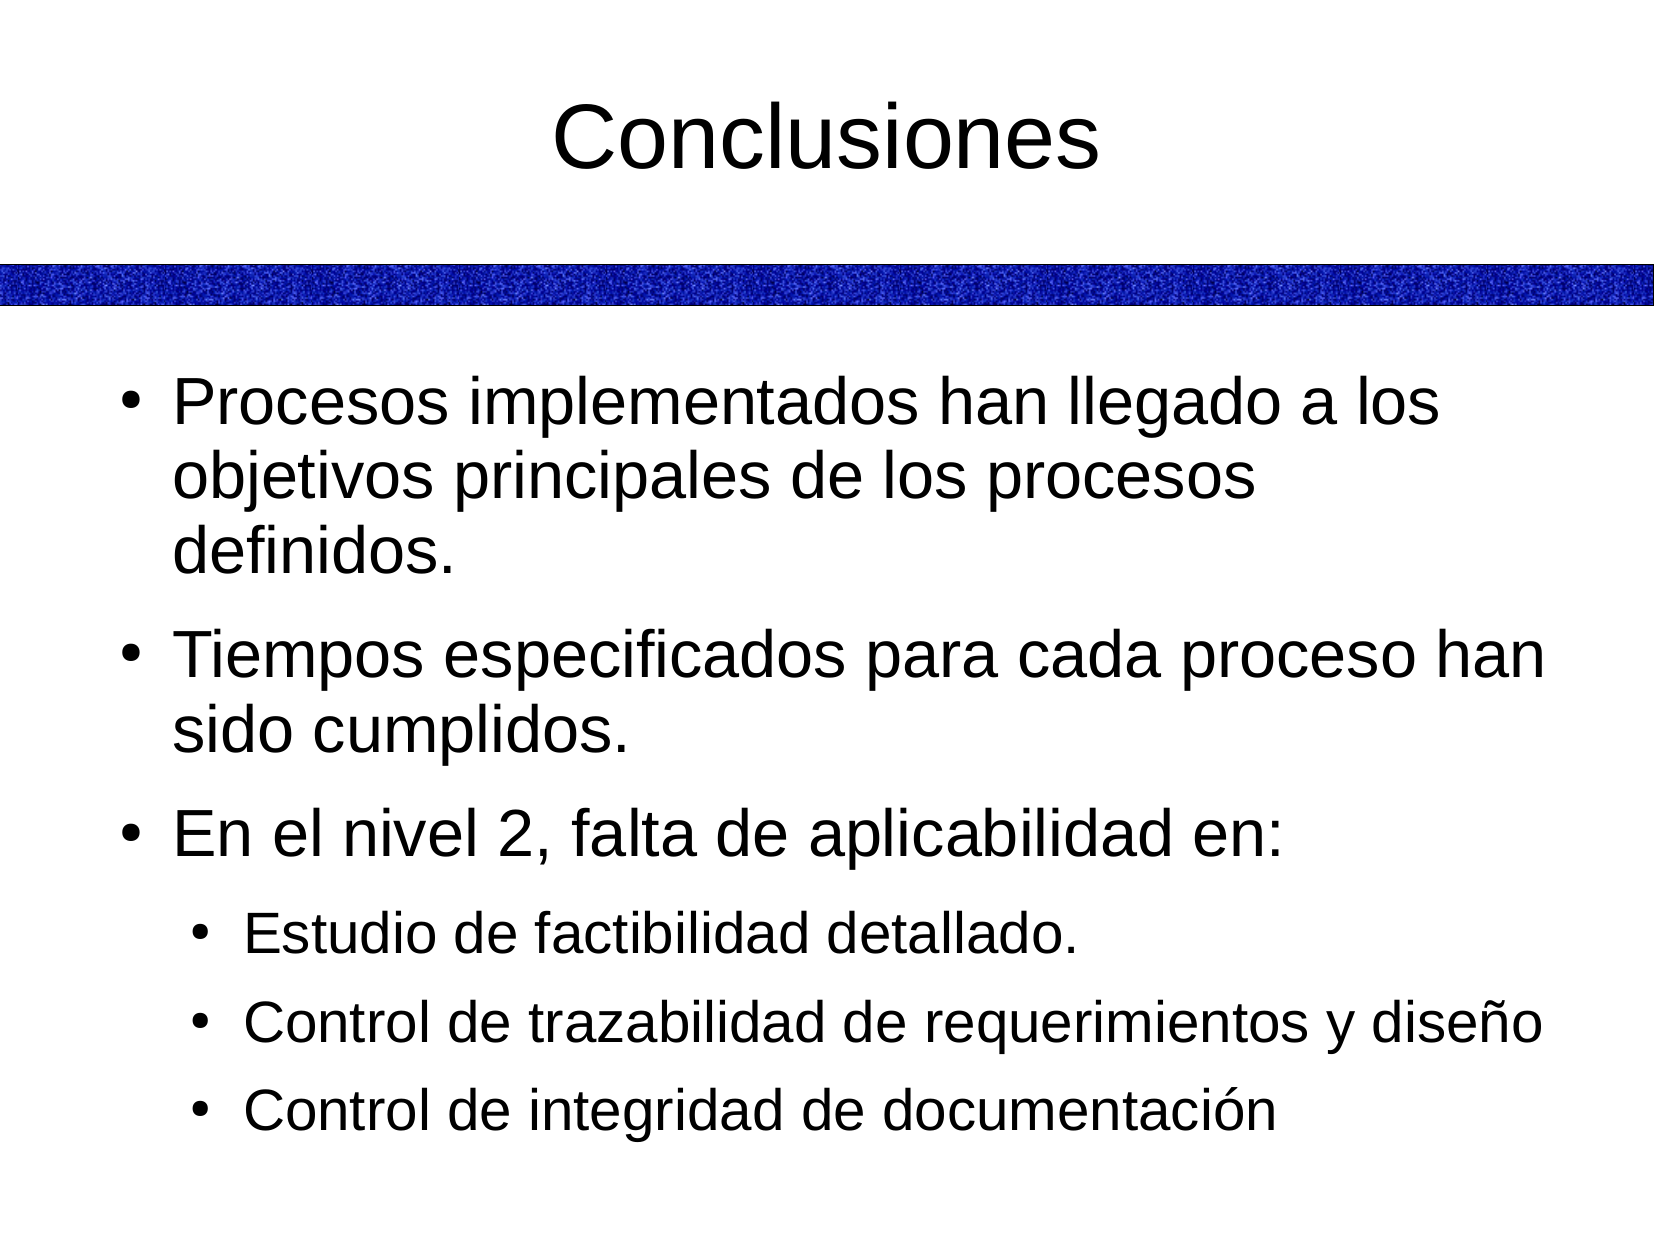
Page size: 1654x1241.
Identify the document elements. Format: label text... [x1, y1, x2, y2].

title Conclusiones [58, 21, 1595, 253]
picture [0, 265, 1653, 305]
list Procesos implementados han llegado a los objetivos principales de los procesos definidos. Tiempos especificados para cada proceso han sido cumplidos. En el nivel 2, falta de aplicabilidad en: Estudio de factibilidad detallado. Control de trazabilidad de requerimientos y diseño Control de integridad de documentación [101, 363, 1549, 1168]
